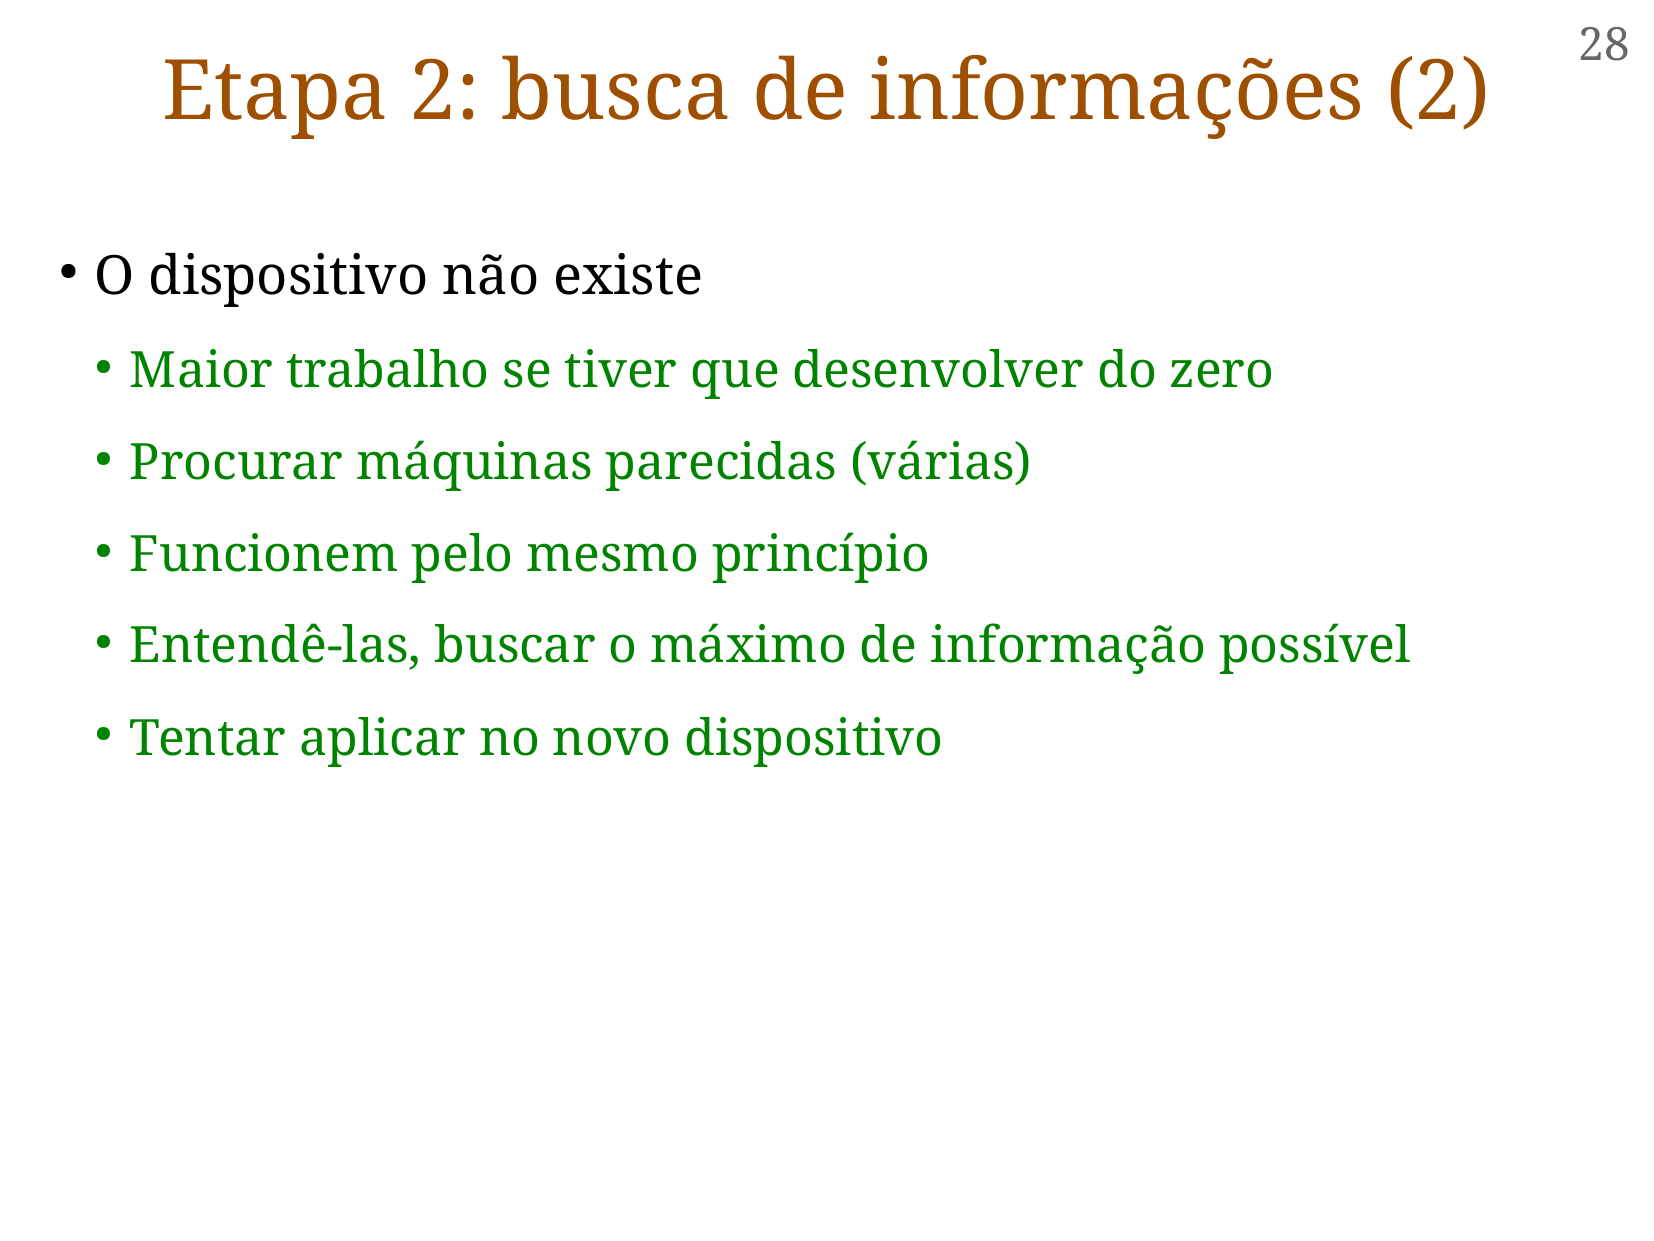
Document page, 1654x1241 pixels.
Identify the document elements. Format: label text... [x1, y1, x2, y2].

title Etapa 2: busca de informações (2) [59, 29, 1595, 148]
list O dispositivo não existe Maior trabalho se tiver que desenvolver do zero Procurar máquinas parecidas (várias) Funcionem pelo mesmo princípio Entendê-las, buscar o máximo de informação possível Tentar aplicar no novo dispositivo [59, 236, 1595, 1211]
